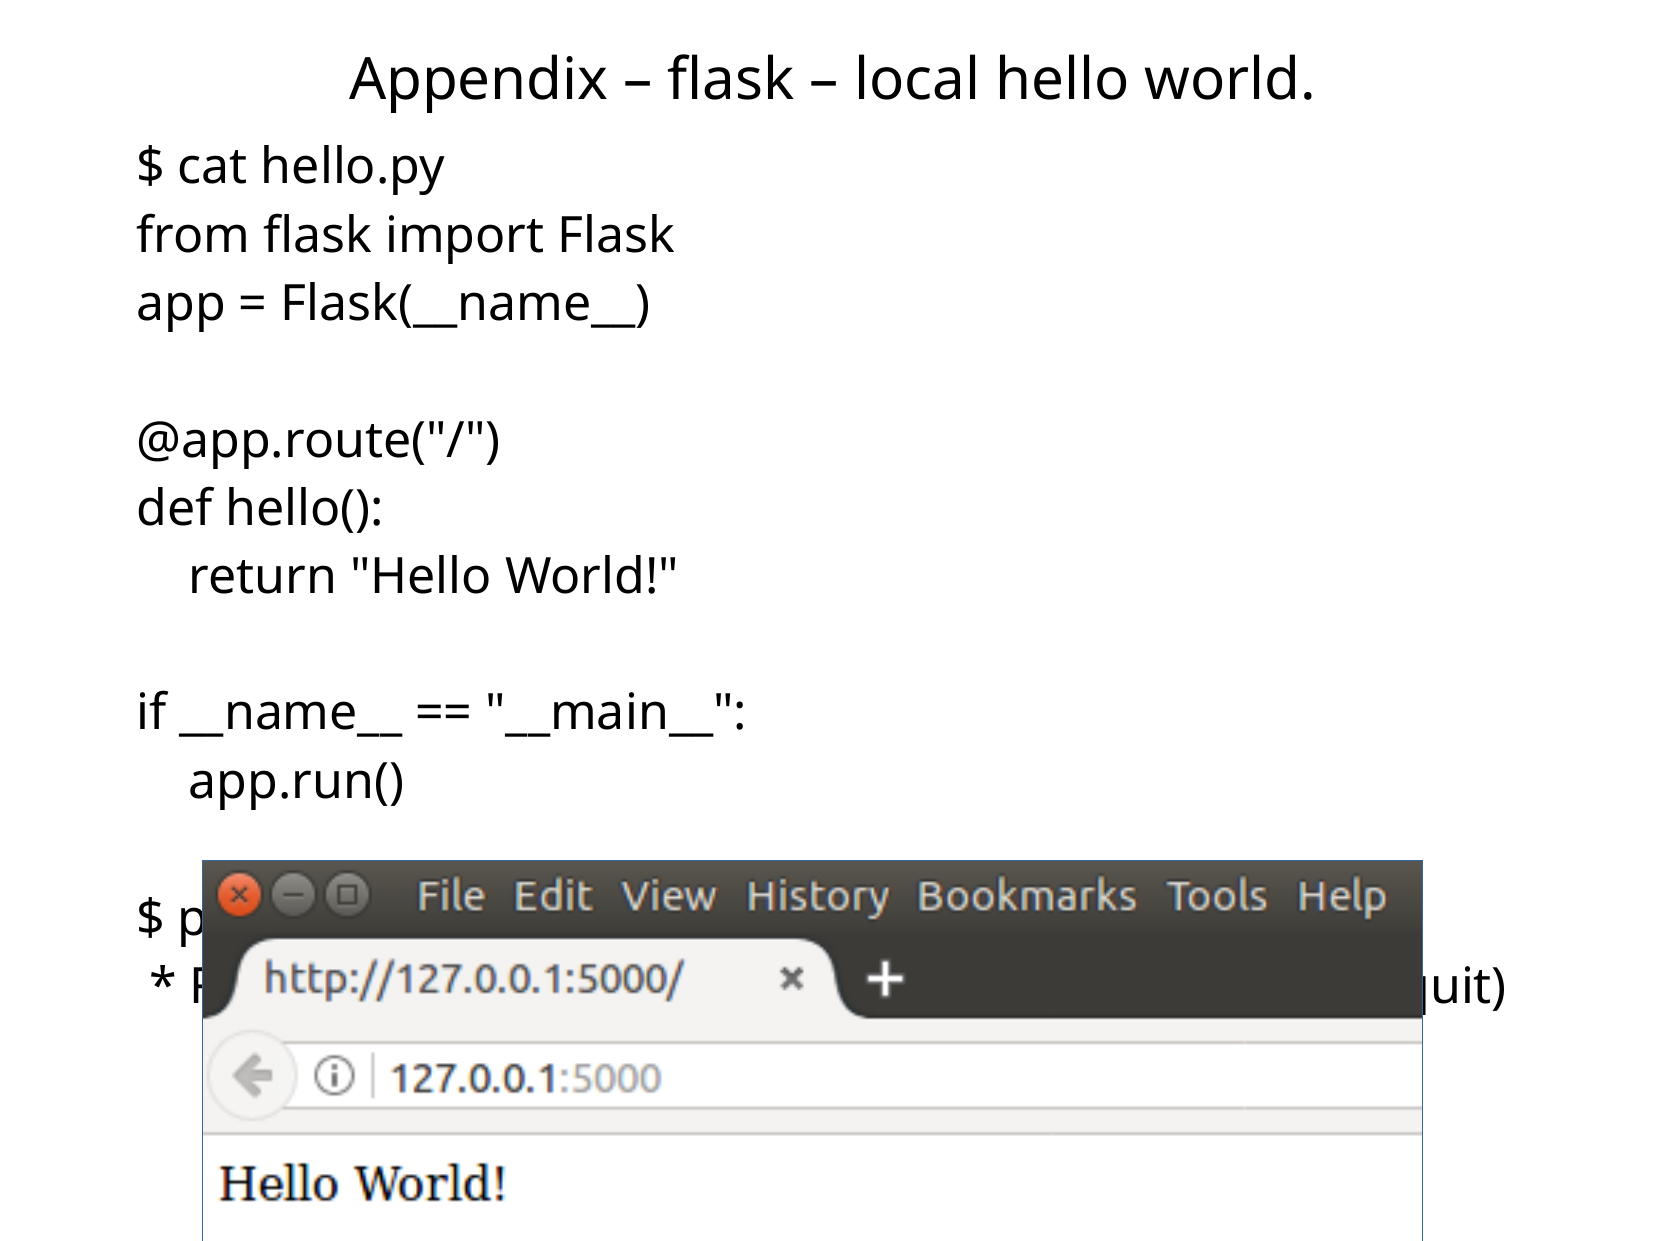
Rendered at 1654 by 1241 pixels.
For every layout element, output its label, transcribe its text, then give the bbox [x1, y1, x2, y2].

text_box Appendix – flask – local hello world. [88, 31, 1577, 124]
text_box $ cat hello.py from flask import Flask app = Flask(__name__) @app.route("/") def hello(): return "Hello World!" if __name__ == "__main__": app.run() $ python3 hello.py * Running on http://127.0.0.1:5000/ (Press CTRL+C to quit) [121, 123, 1533, 950]
picture [202, 860, 1423, 1241]
